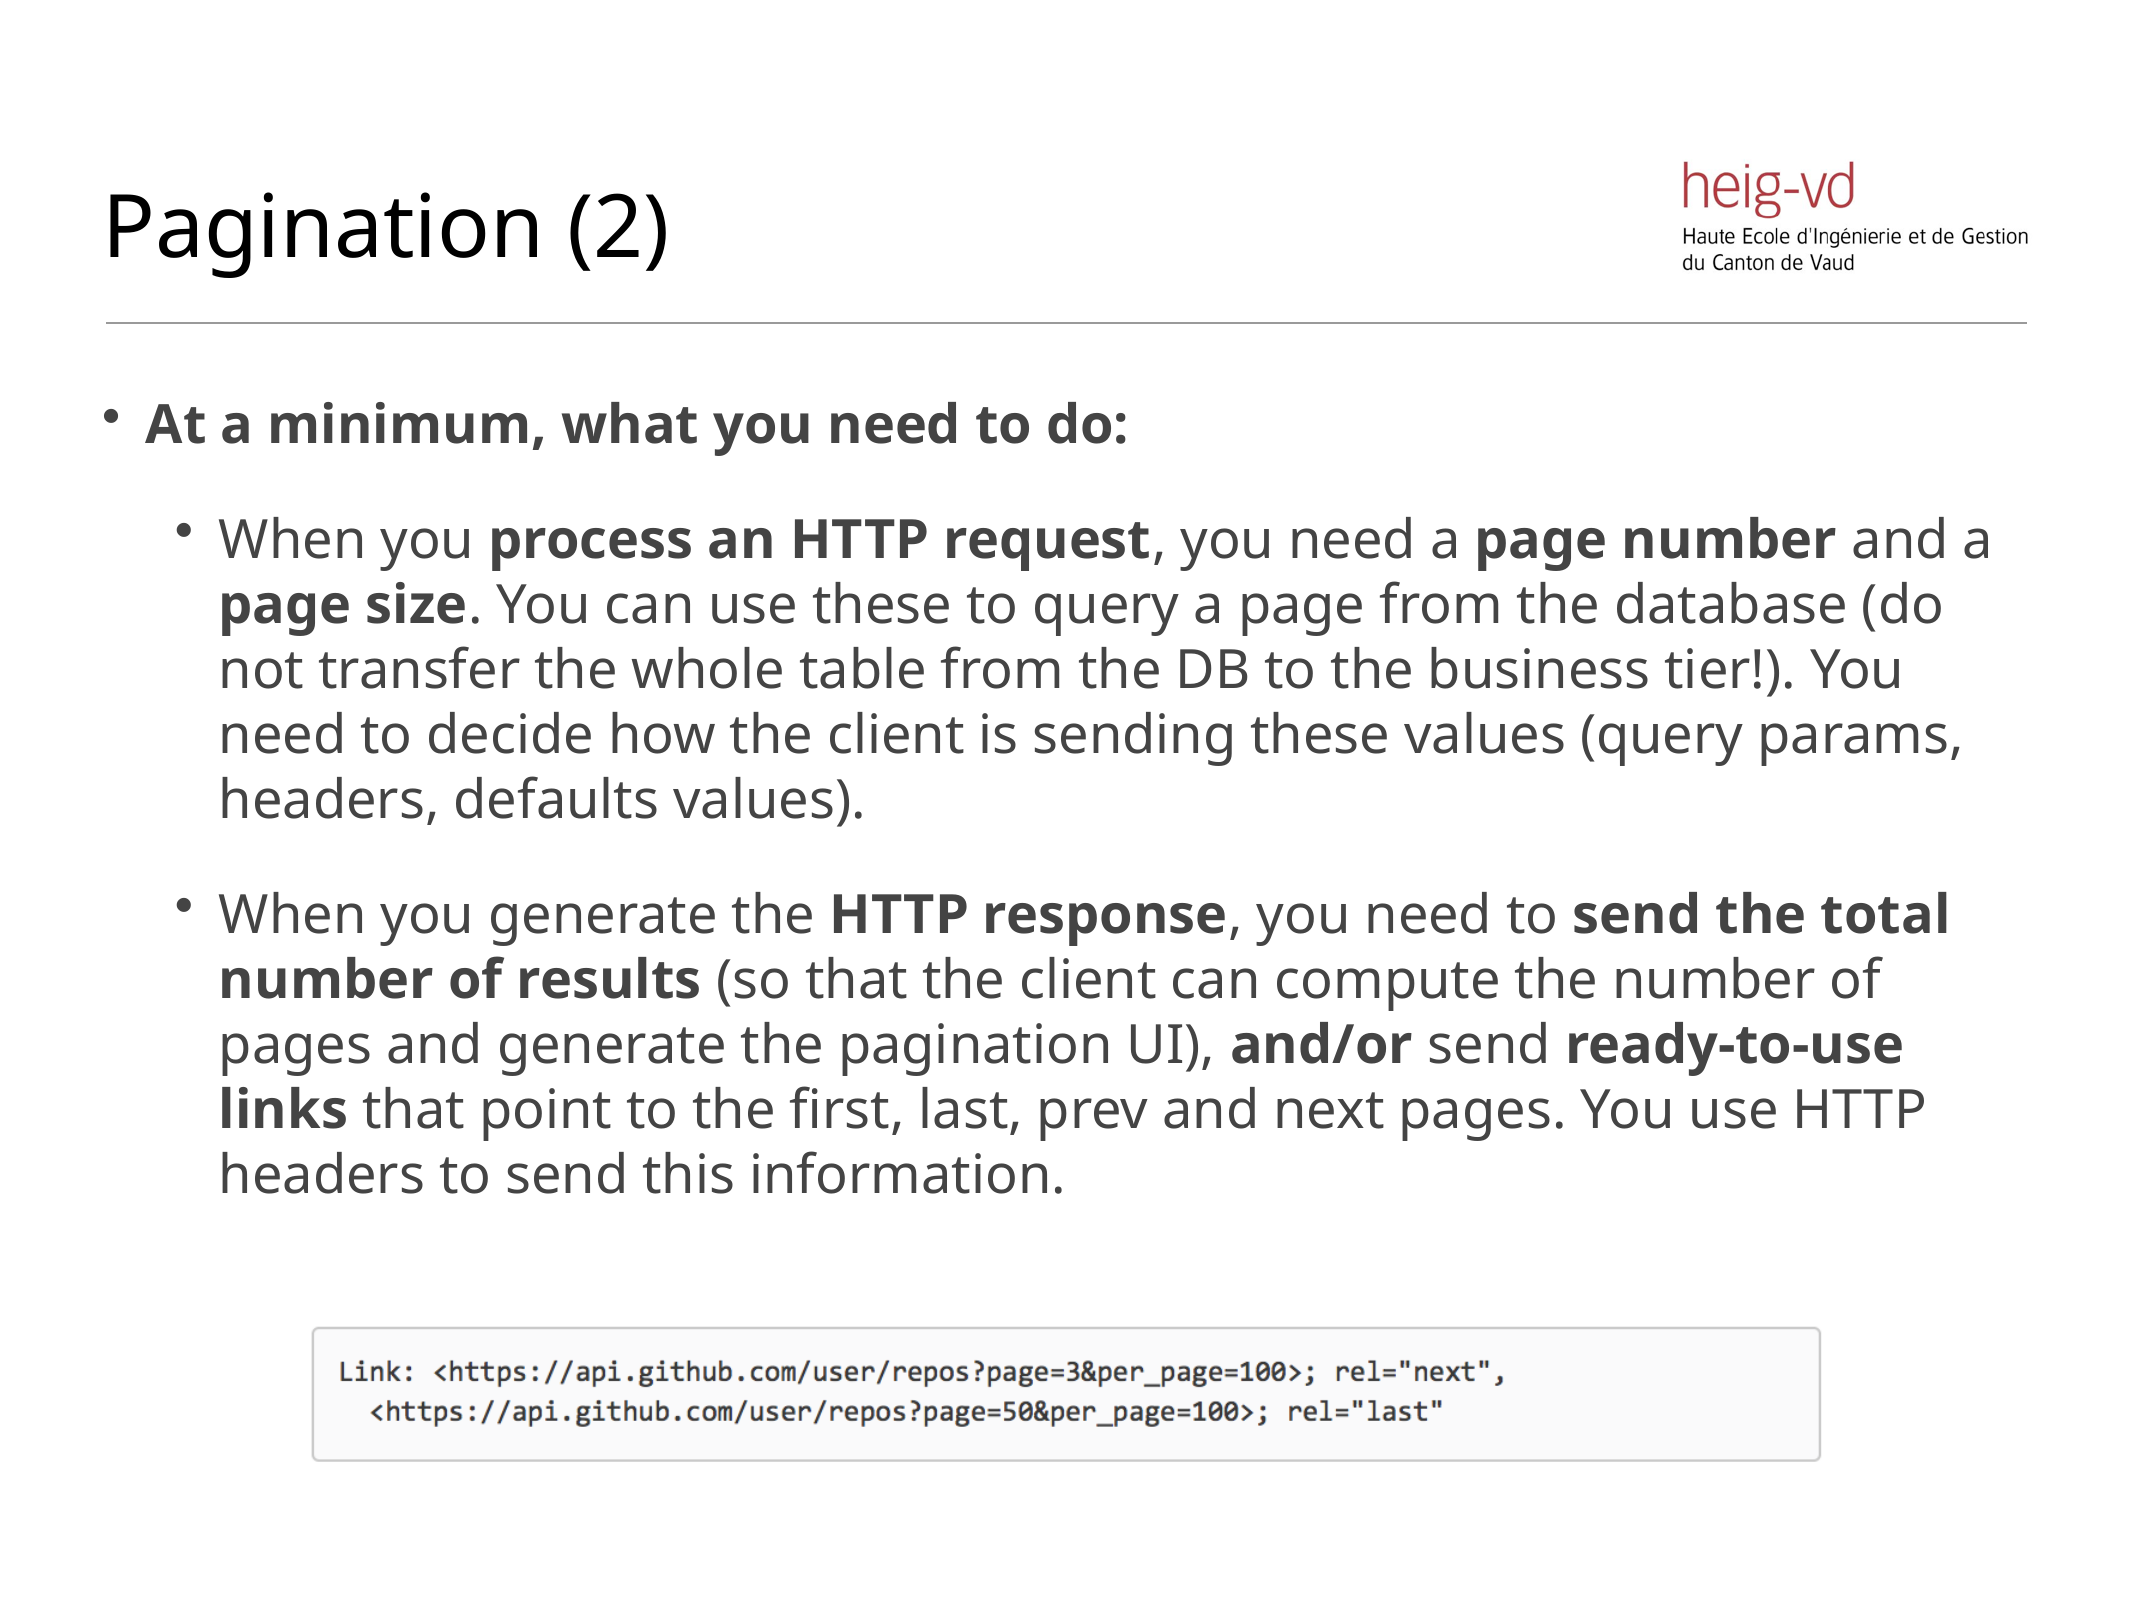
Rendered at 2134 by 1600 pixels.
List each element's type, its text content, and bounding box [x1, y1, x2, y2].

list At a minimum, what you need to do: When you process an HTTP request, you need a page number and a page size. You can use these to query a page from the database (do not transfer the whole table from the DB to the business tier!). You need to decide how the client is sending these values (query params, headers, defaults values). When you generate the HTTP response, you need to send the total number of results (so that the client can compute the number of pages and generate the pagination UI), and/or send ready-to-use links that point to the first, last, prev and next pages. You use HTTP headers to send this information. [93, 381, 2040, 1459]
title Pagination (2) [93, 54, 2040, 284]
picture [289, 1310, 1844, 1486]
